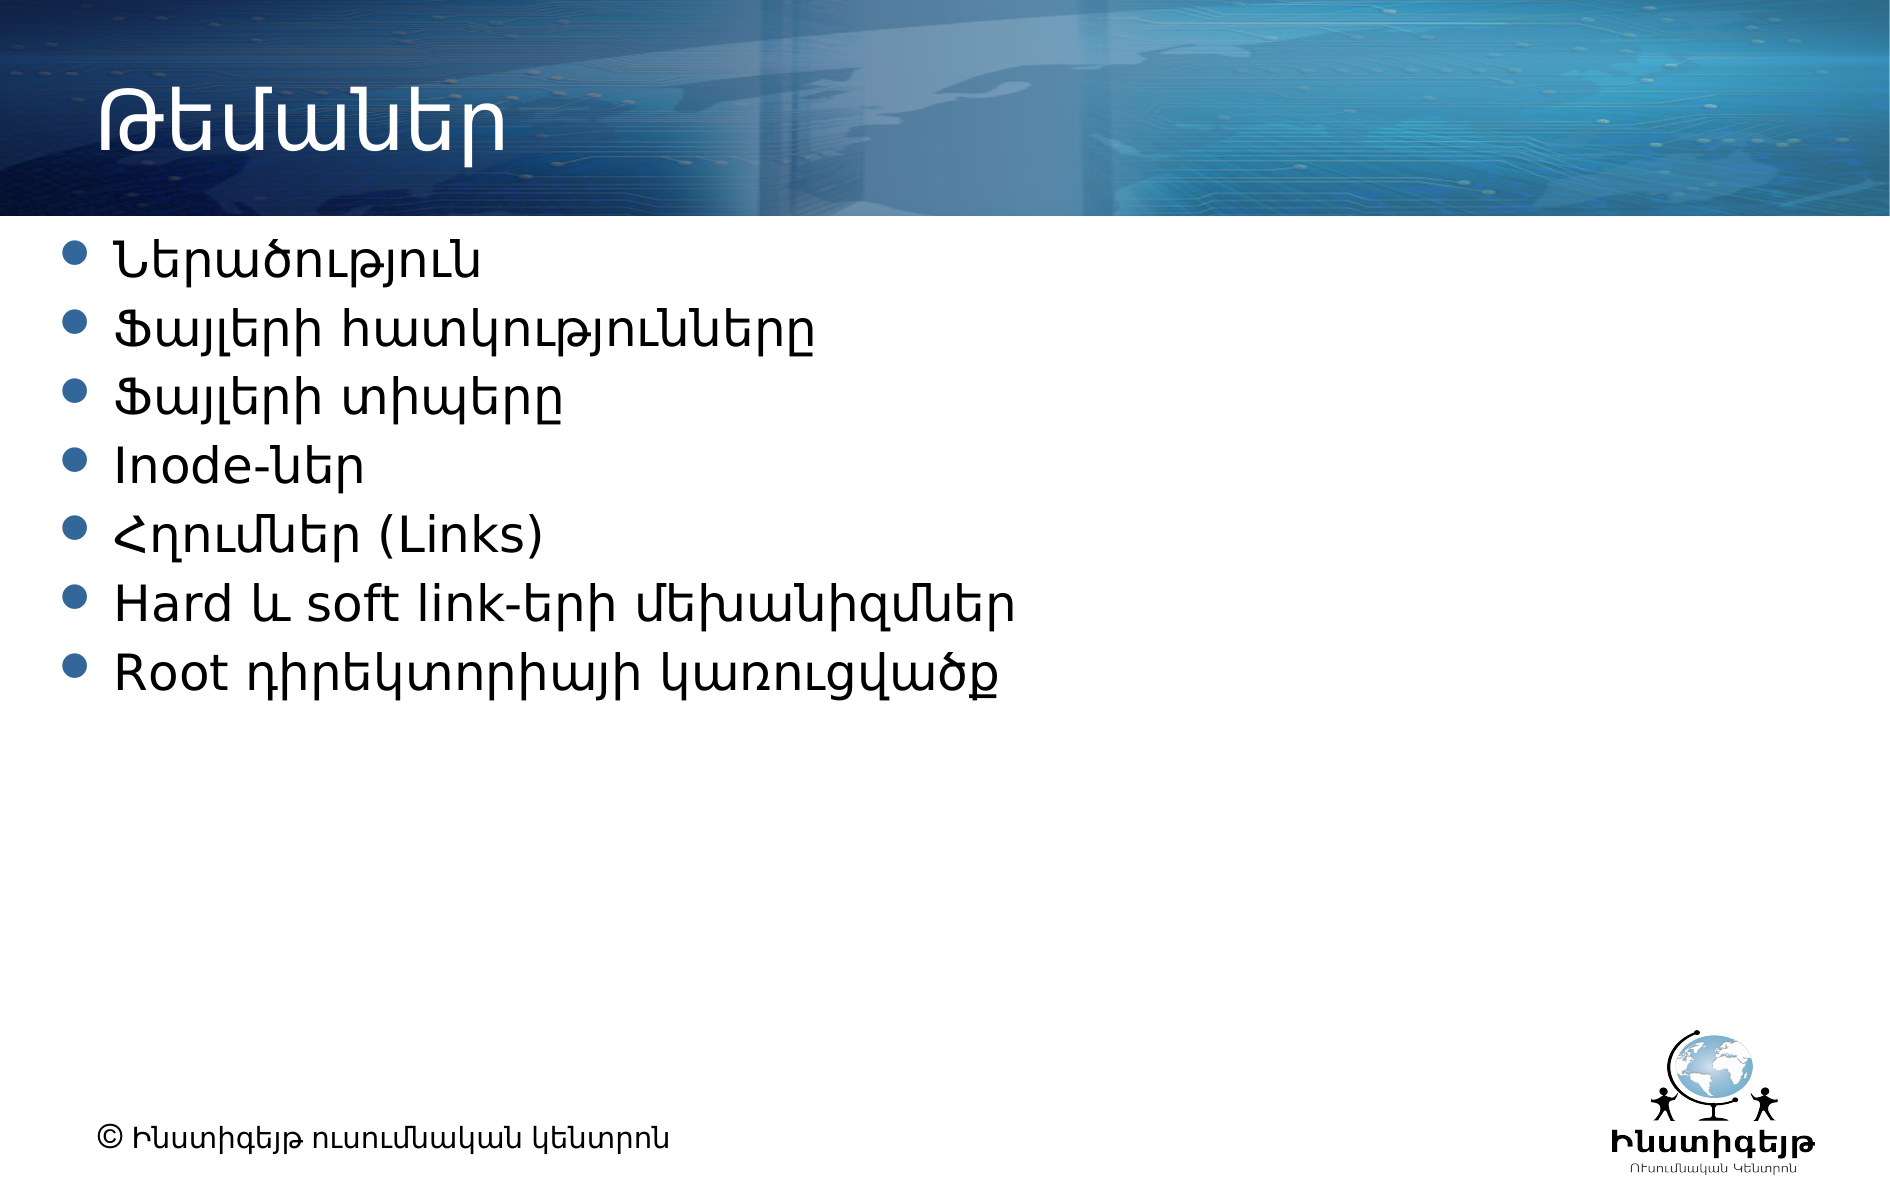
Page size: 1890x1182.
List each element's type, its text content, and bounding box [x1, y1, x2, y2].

picture [0, 0, 1890, 216]
list Ներածություն Ֆայլերի հատկությունները Ֆայլերի տիպերը Inode-ներ Հղումներ (Links) Hard և soft link-երի մեխանիզմներ Root դիրեկտորիայի կառուցվածք [59, 236, 1831, 1016]
title Թեմաներ [94, 47, 1793, 217]
picture [1612, 1030, 1815, 1175]
